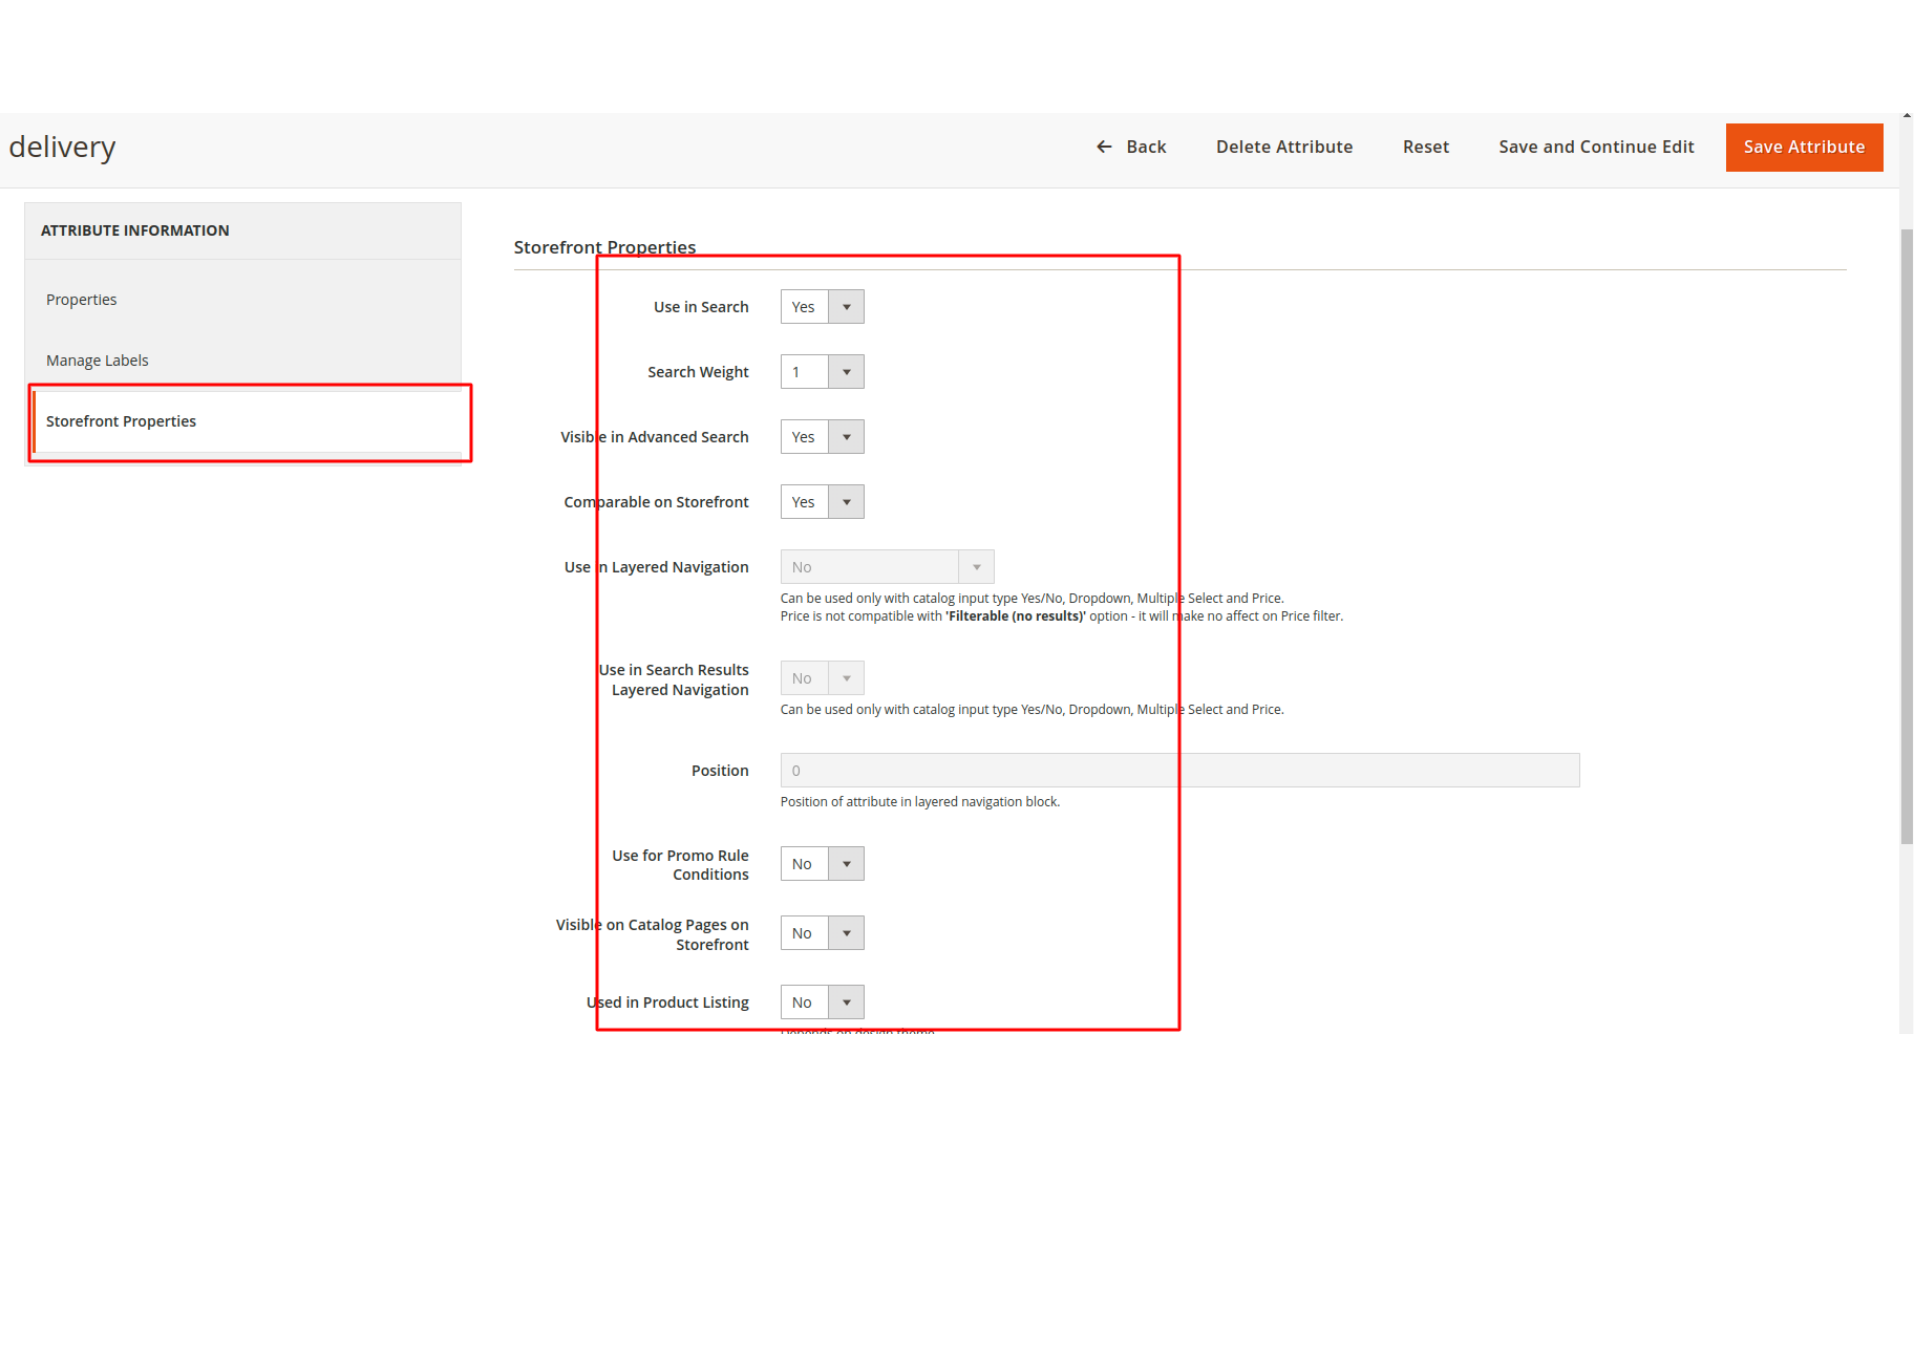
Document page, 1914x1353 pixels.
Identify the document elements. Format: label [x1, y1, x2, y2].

picture [0, 113, 1914, 1034]
